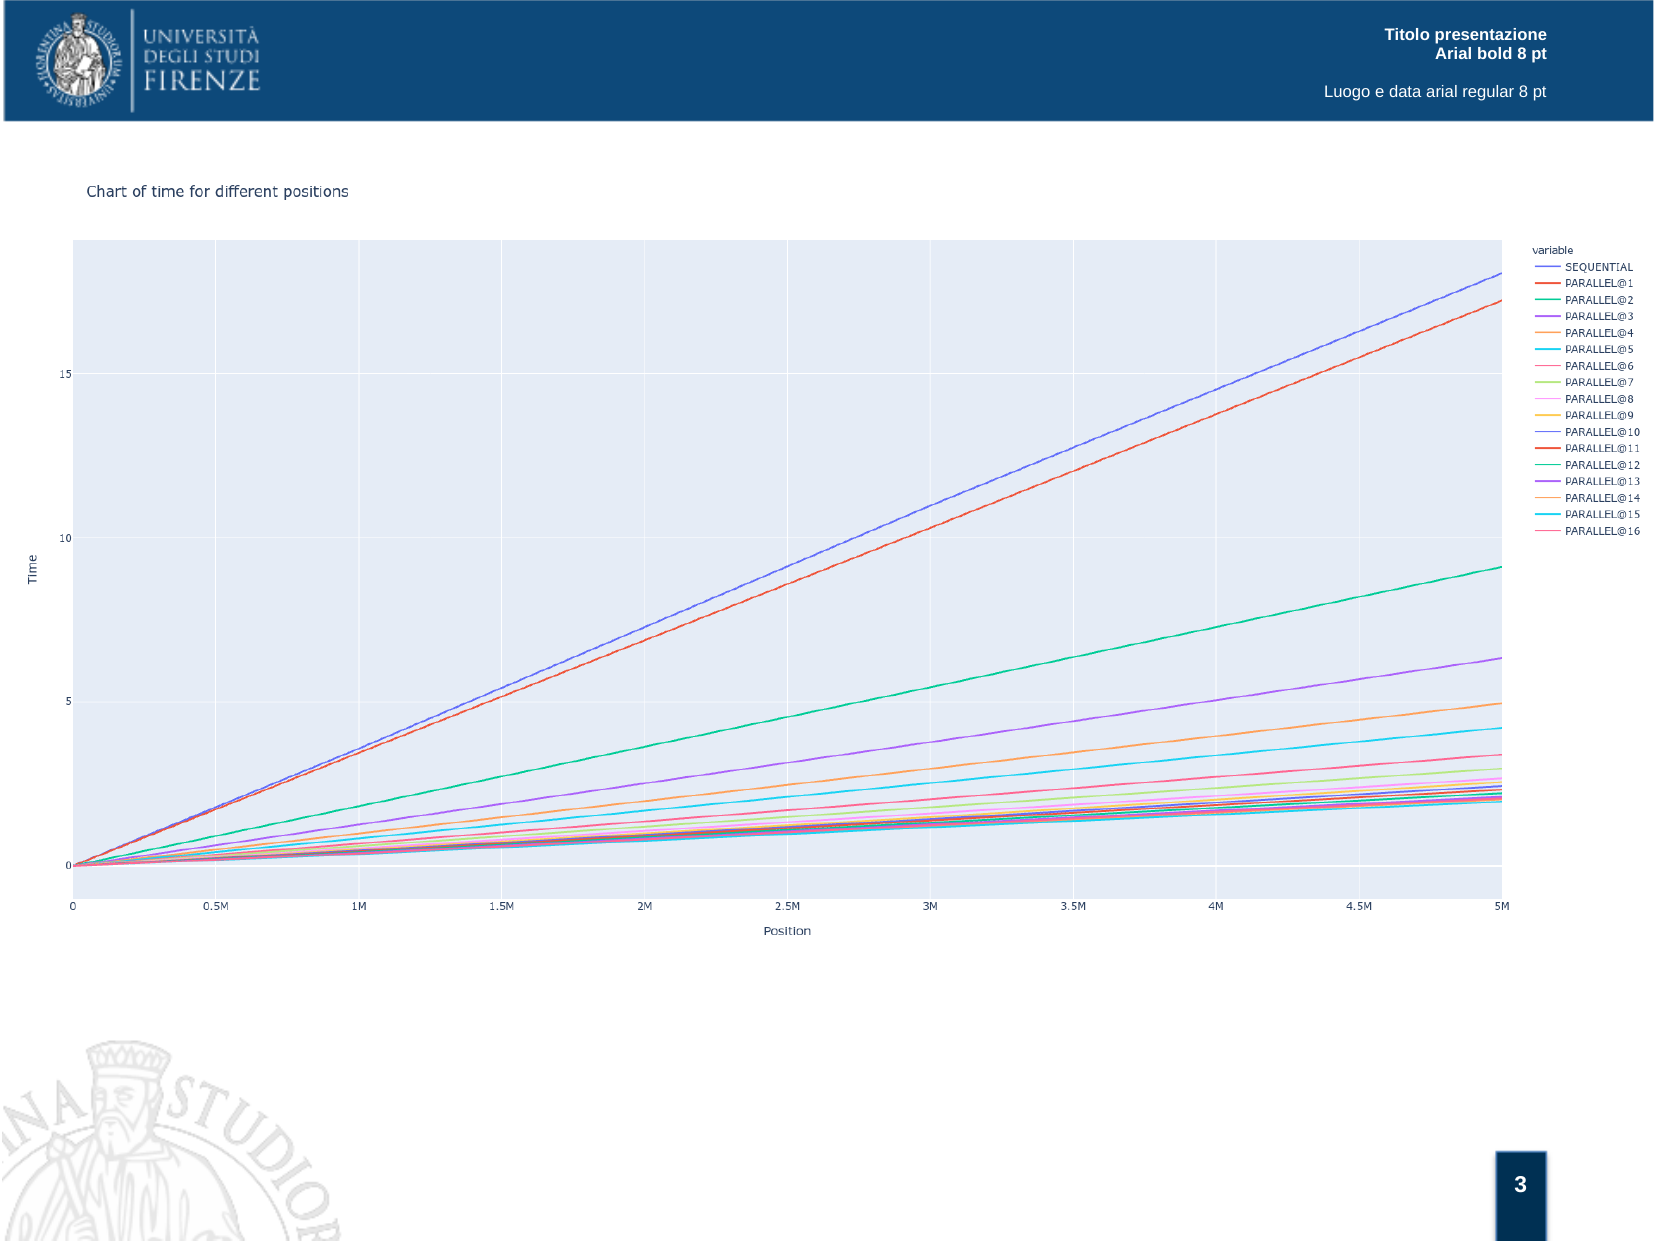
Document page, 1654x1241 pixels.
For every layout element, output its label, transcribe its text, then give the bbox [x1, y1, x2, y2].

text_box 3 [1505, 1160, 1536, 1208]
text_box Titolo presentazione Arial bold 8 pt Luogo e data arial regular 8 pt [685, 24, 1548, 102]
picture [2, 0, 1654, 1241]
